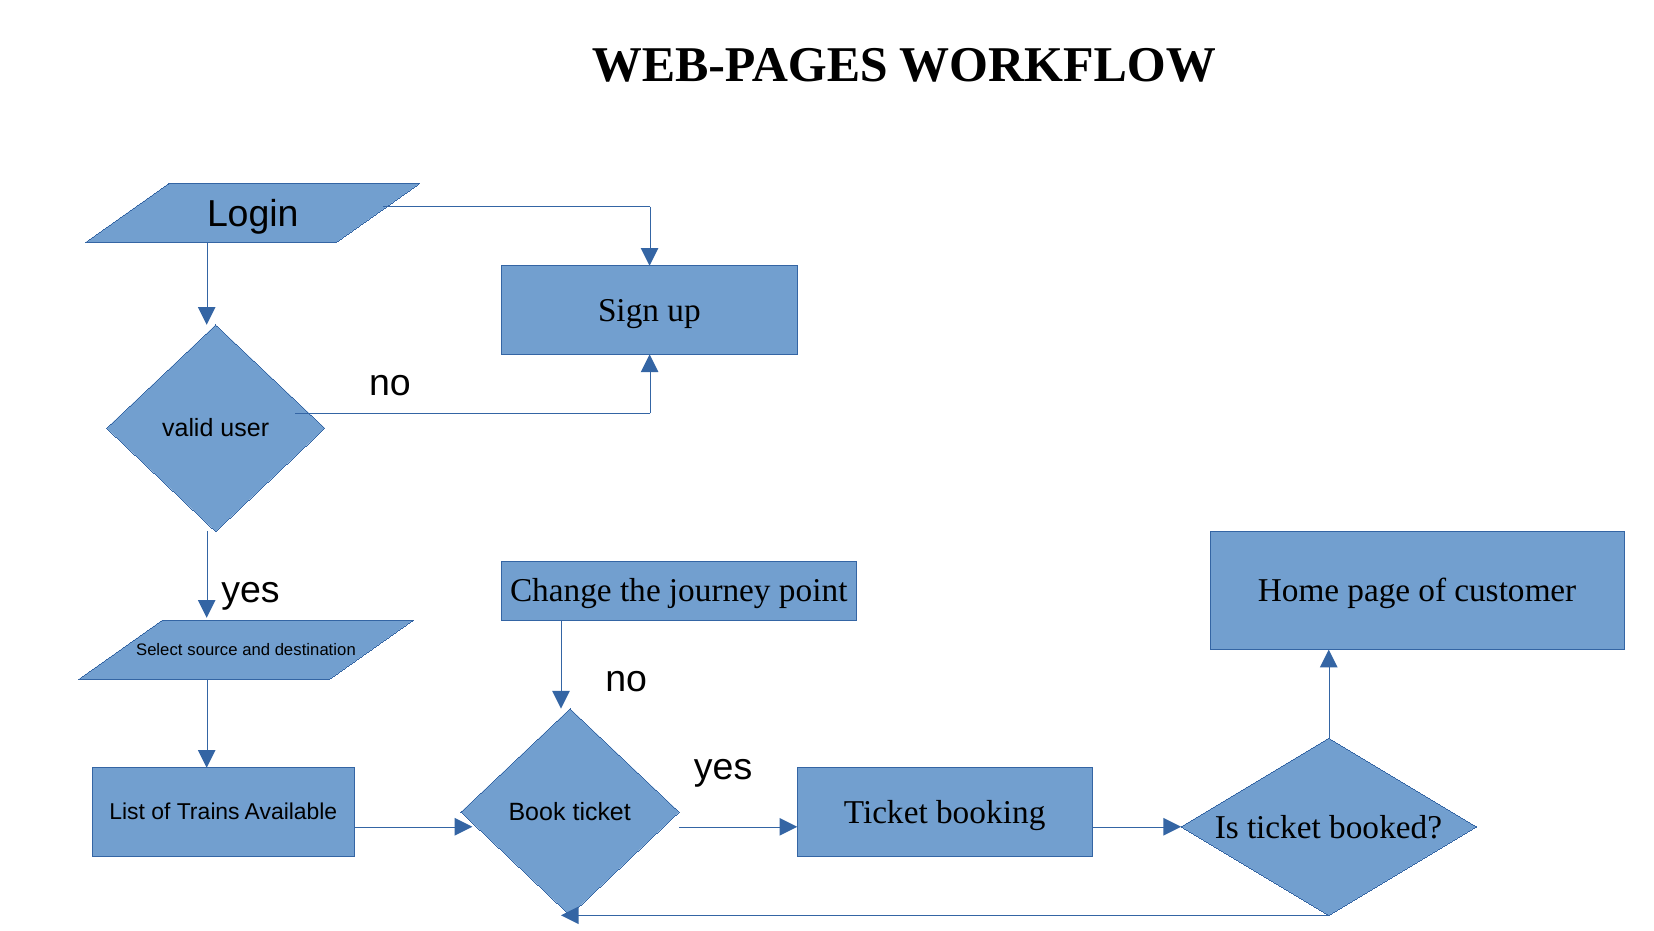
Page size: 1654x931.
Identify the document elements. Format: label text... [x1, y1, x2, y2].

text_box yes [208, 561, 296, 618]
text_box Home page of customer [1210, 531, 1625, 650]
text_box Is ticket booked? [1181, 738, 1477, 916]
text_box Select source and destination [78, 620, 414, 680]
text_box WEB-PAGES WORKFLOW [177, 29, 1506, 100]
text_box yes [679, 738, 768, 796]
text_box no [354, 354, 443, 412]
text_box no [590, 649, 680, 707]
text_box valid user [106, 324, 325, 532]
text_box Sign up [501, 265, 798, 355]
text_box Ticket booking [797, 767, 1093, 857]
text_box Login [85, 183, 420, 243]
text_box Change the journey point [501, 561, 857, 621]
text_box List of Trains Available [92, 767, 355, 857]
text_box Book ticket [460, 708, 680, 912]
